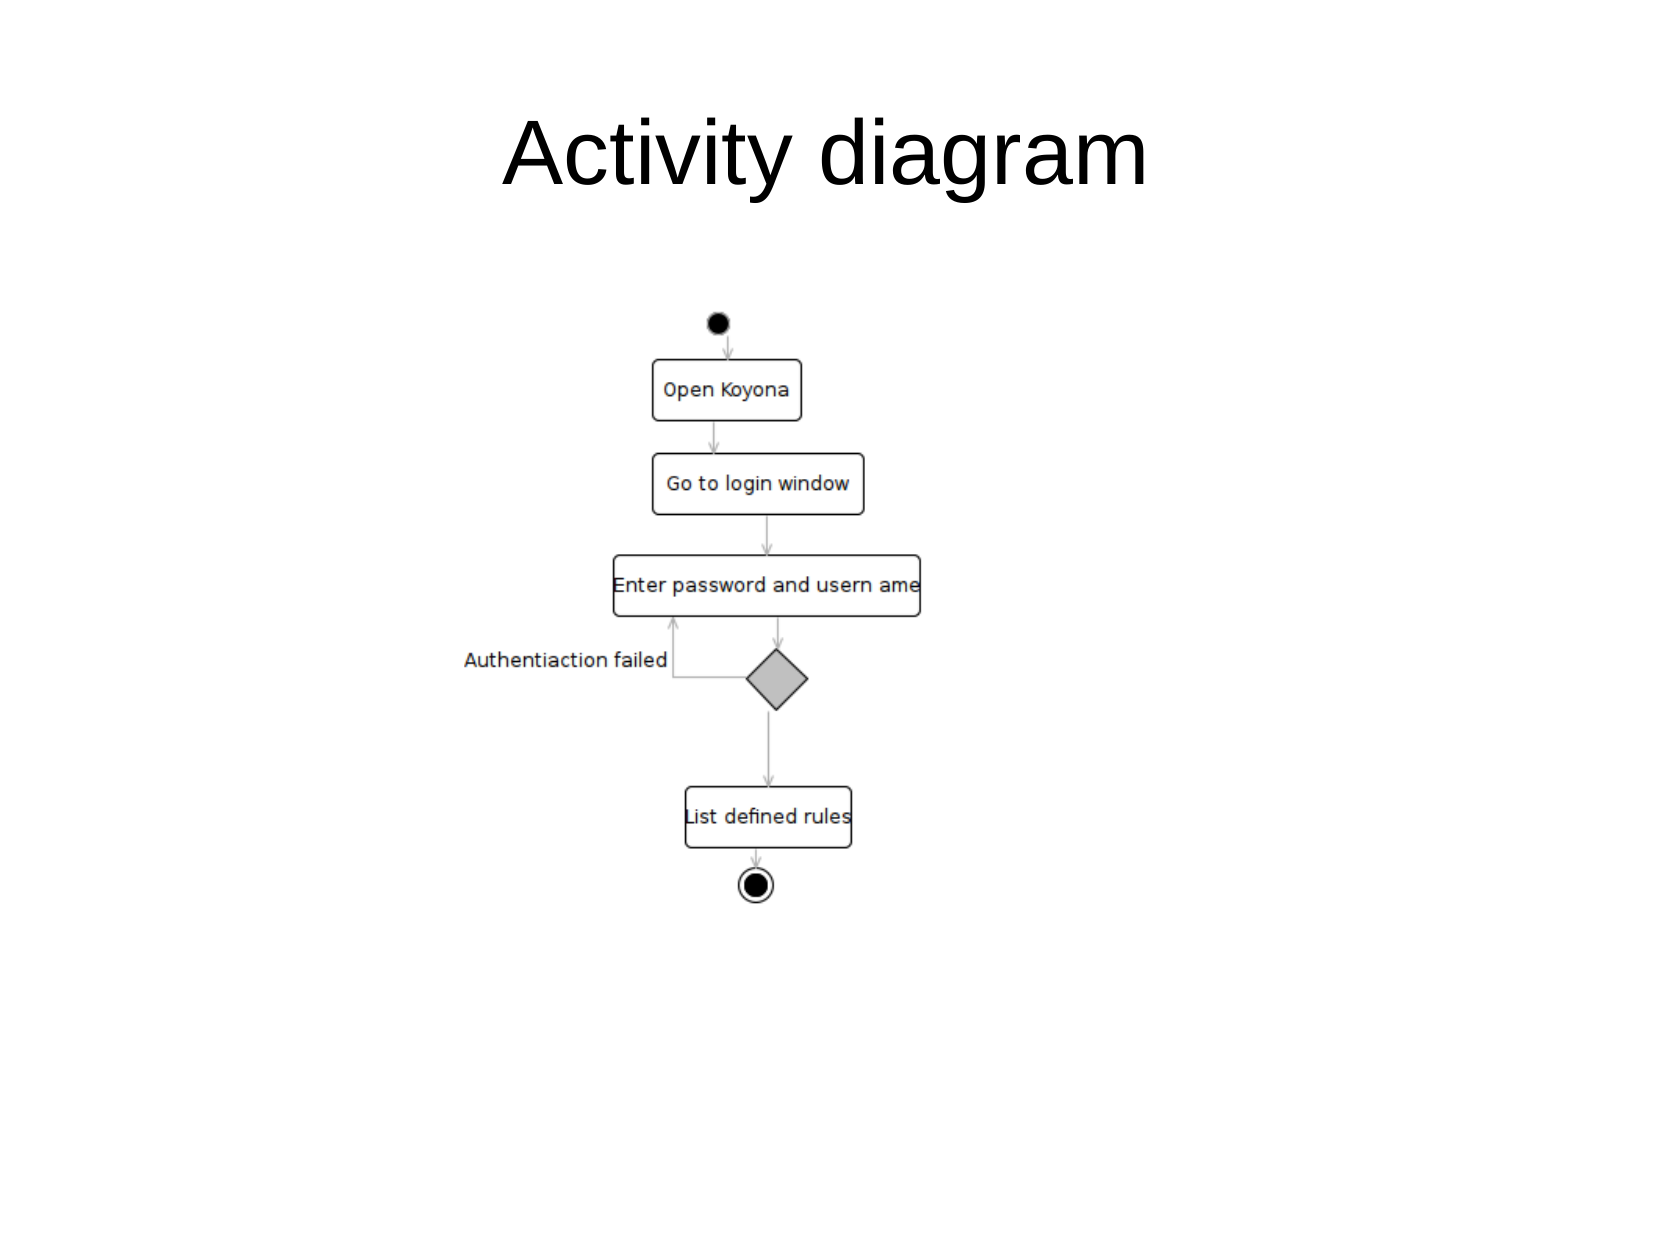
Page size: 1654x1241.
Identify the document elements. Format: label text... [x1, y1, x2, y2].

picture [413, 295, 1076, 1013]
title Activity diagram [82, 49, 1571, 257]
